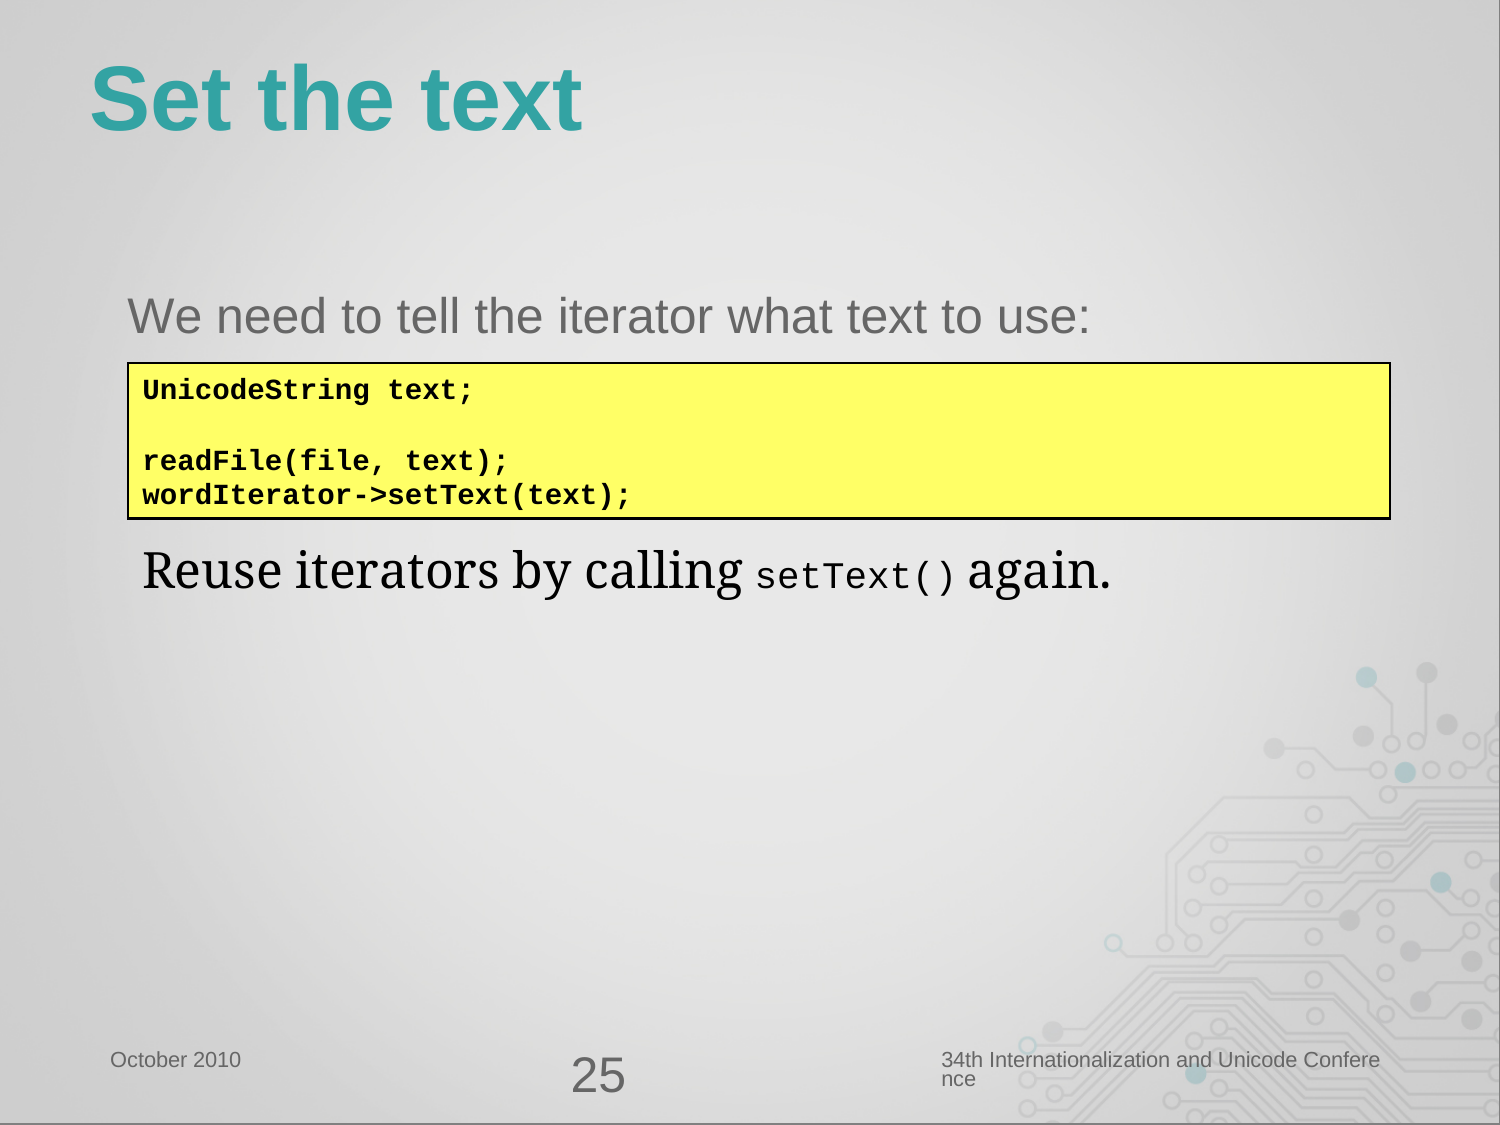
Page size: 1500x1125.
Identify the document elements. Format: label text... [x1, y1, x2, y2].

picture [0, 0, 1499, 1123]
text_box Reuse iterators by calling setText() again. [127, 537, 1404, 609]
title Set the text [75, 31, 1426, 157]
list We need to tell the iterator what text to use: [112, 287, 1388, 359]
text_box UnicodeString text; readFile(file, text); wordIterator->setText(text); [127, 363, 1391, 519]
